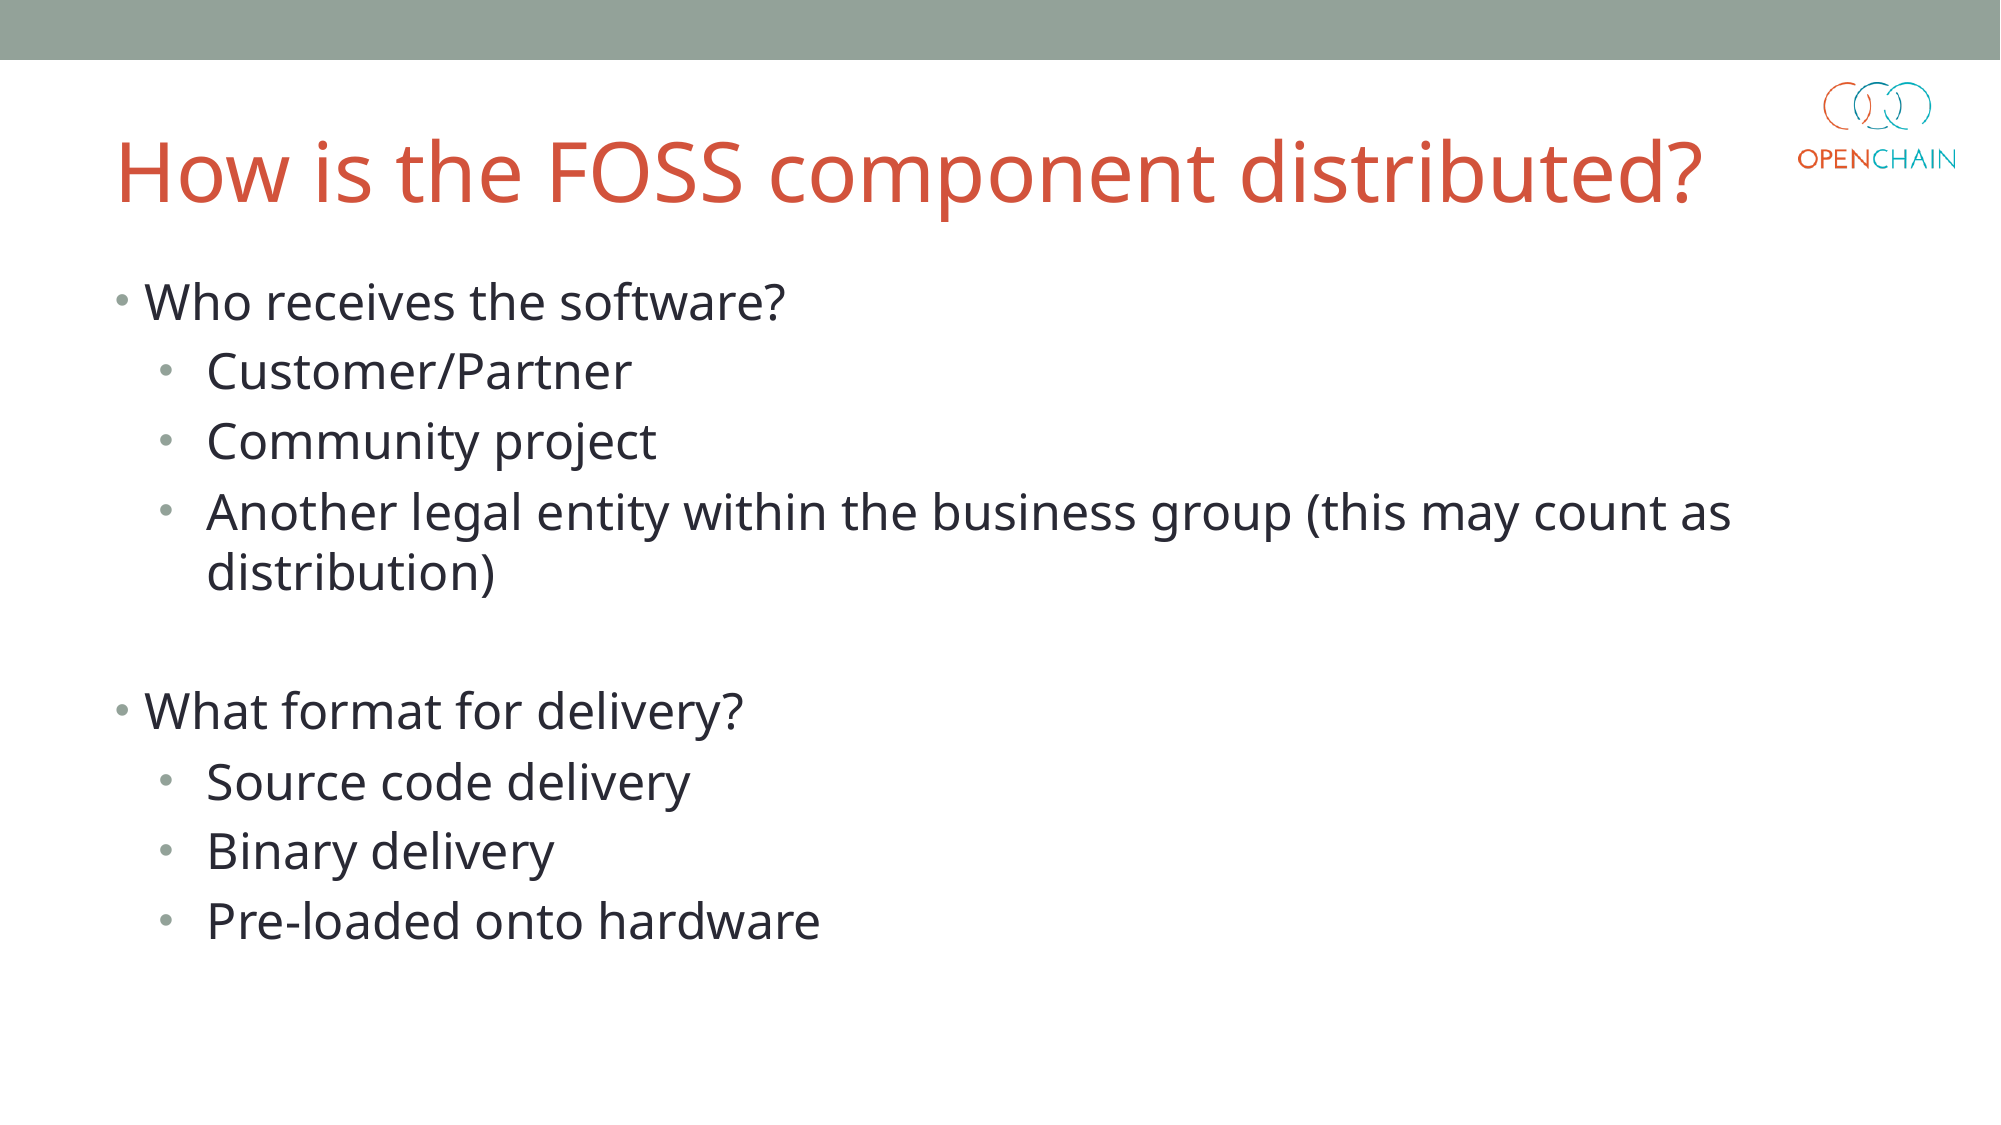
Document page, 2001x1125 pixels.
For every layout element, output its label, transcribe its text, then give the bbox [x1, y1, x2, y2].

list Who receives the software? Customer/Partner Community project Another legal entity within the business group (this may count as distribution) What format for delivery? Source code delivery Binary delivery Pre-loaded onto hardware [99, 262, 1900, 1103]
title How is the FOSS component distributed? [99, 87, 1900, 250]
picture [1798, 82, 1955, 169]
